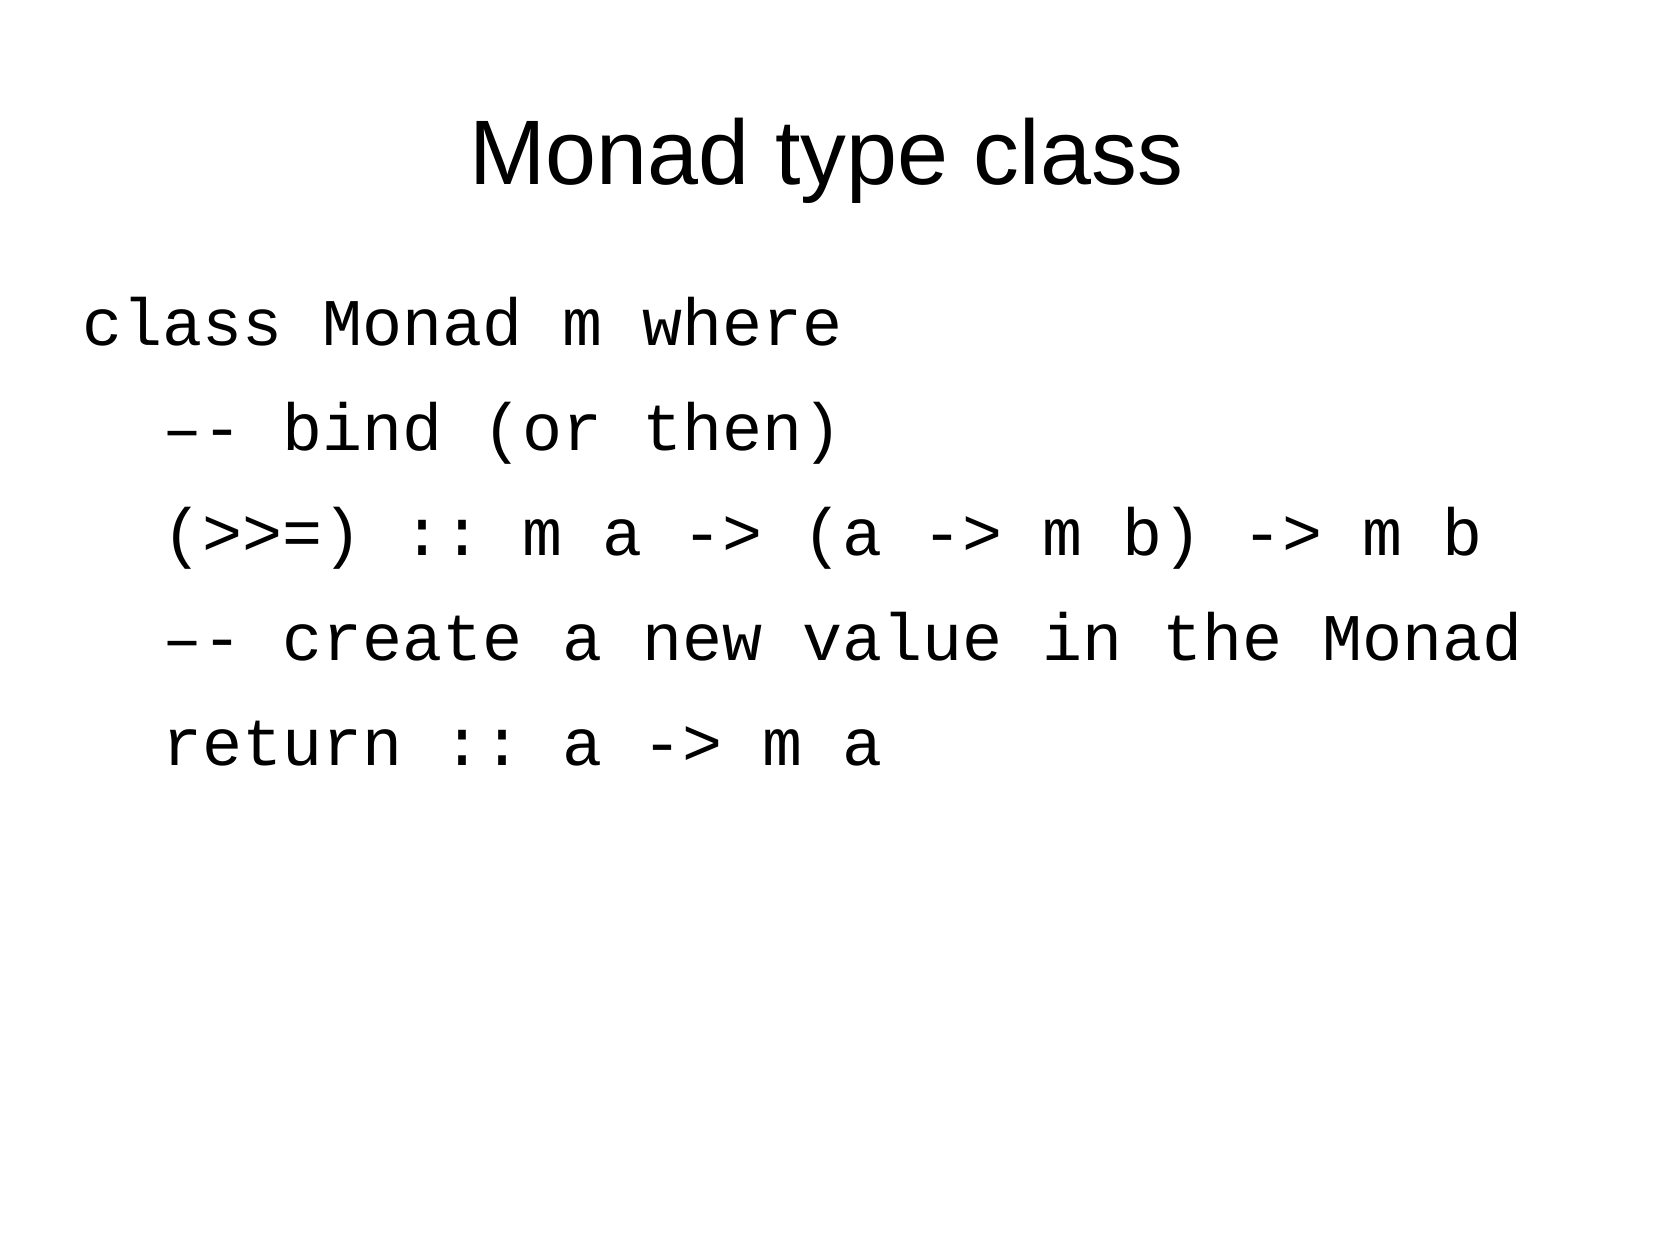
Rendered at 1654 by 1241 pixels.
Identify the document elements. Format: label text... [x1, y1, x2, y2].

list class Monad m where –- bind (or then) (>>=) :: m a -> (a -> m b) -> m b –- create a new value in the Monad return :: a -> m a [82, 290, 1571, 1109]
title Monad type class [82, 49, 1571, 257]
